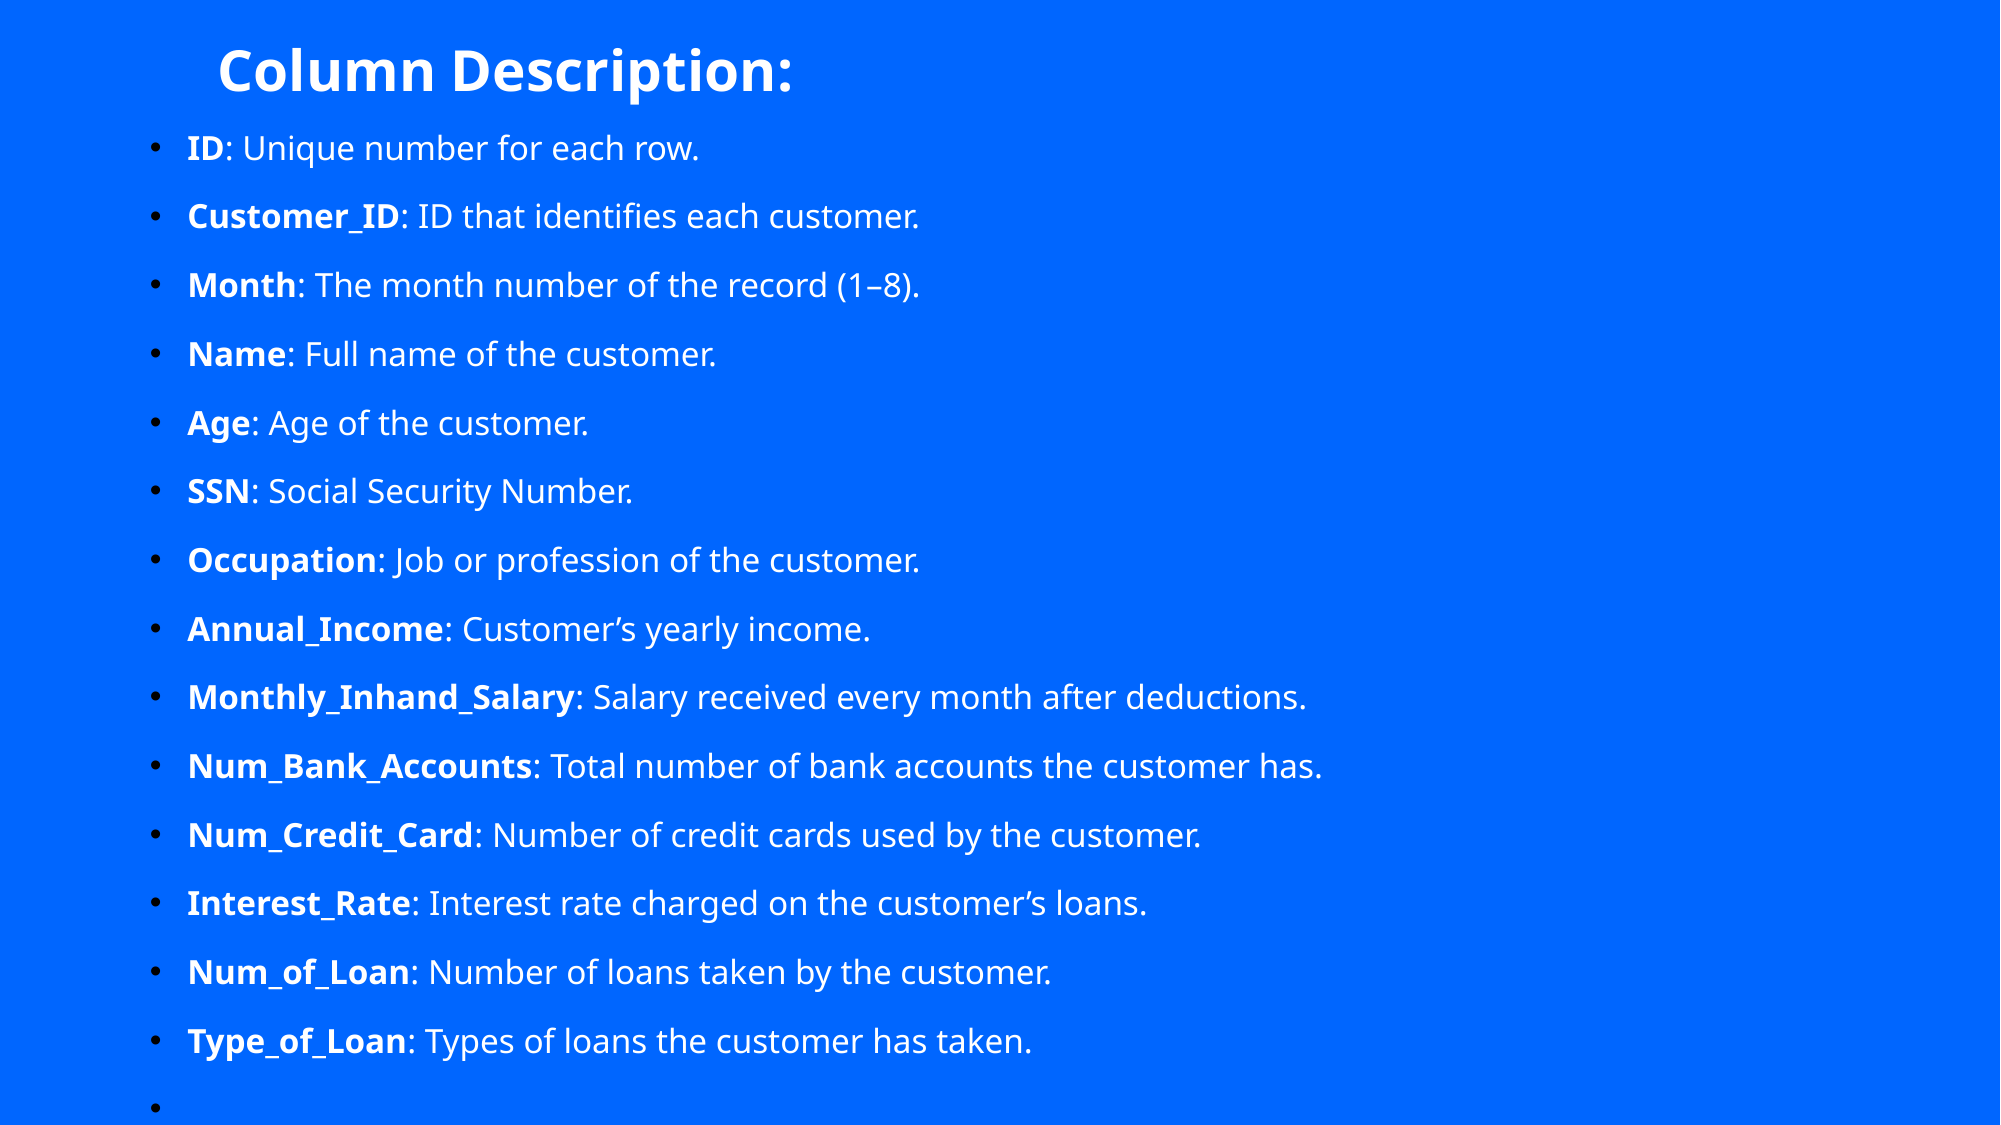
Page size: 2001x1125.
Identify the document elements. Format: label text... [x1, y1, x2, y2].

title Column Description: [202, 35, 1823, 112]
list ID: Unique number for each row. Customer_ID: ID that identifies each customer. Month: The month number of the record (1–8). Name: Full name of the customer. Age: Age of the customer. SSN: Social Security Number. Occupation: Job or profession of the customer. Annual_Income: Customer’s yearly income. Monthly_Inhand_Salary: Salary received every month after deductions. Num_Bank_Accounts: Total number of bank accounts the customer has. Num_Credit_Card: Number of credit cards used by the customer. Interest_Rate: Interest rate charged on the customer’s loans. Num_of_Loan: Number of loans taken by the customer. Type_of_Loan: Types of loans the customer has taken. [134, 111, 1753, 1106]
